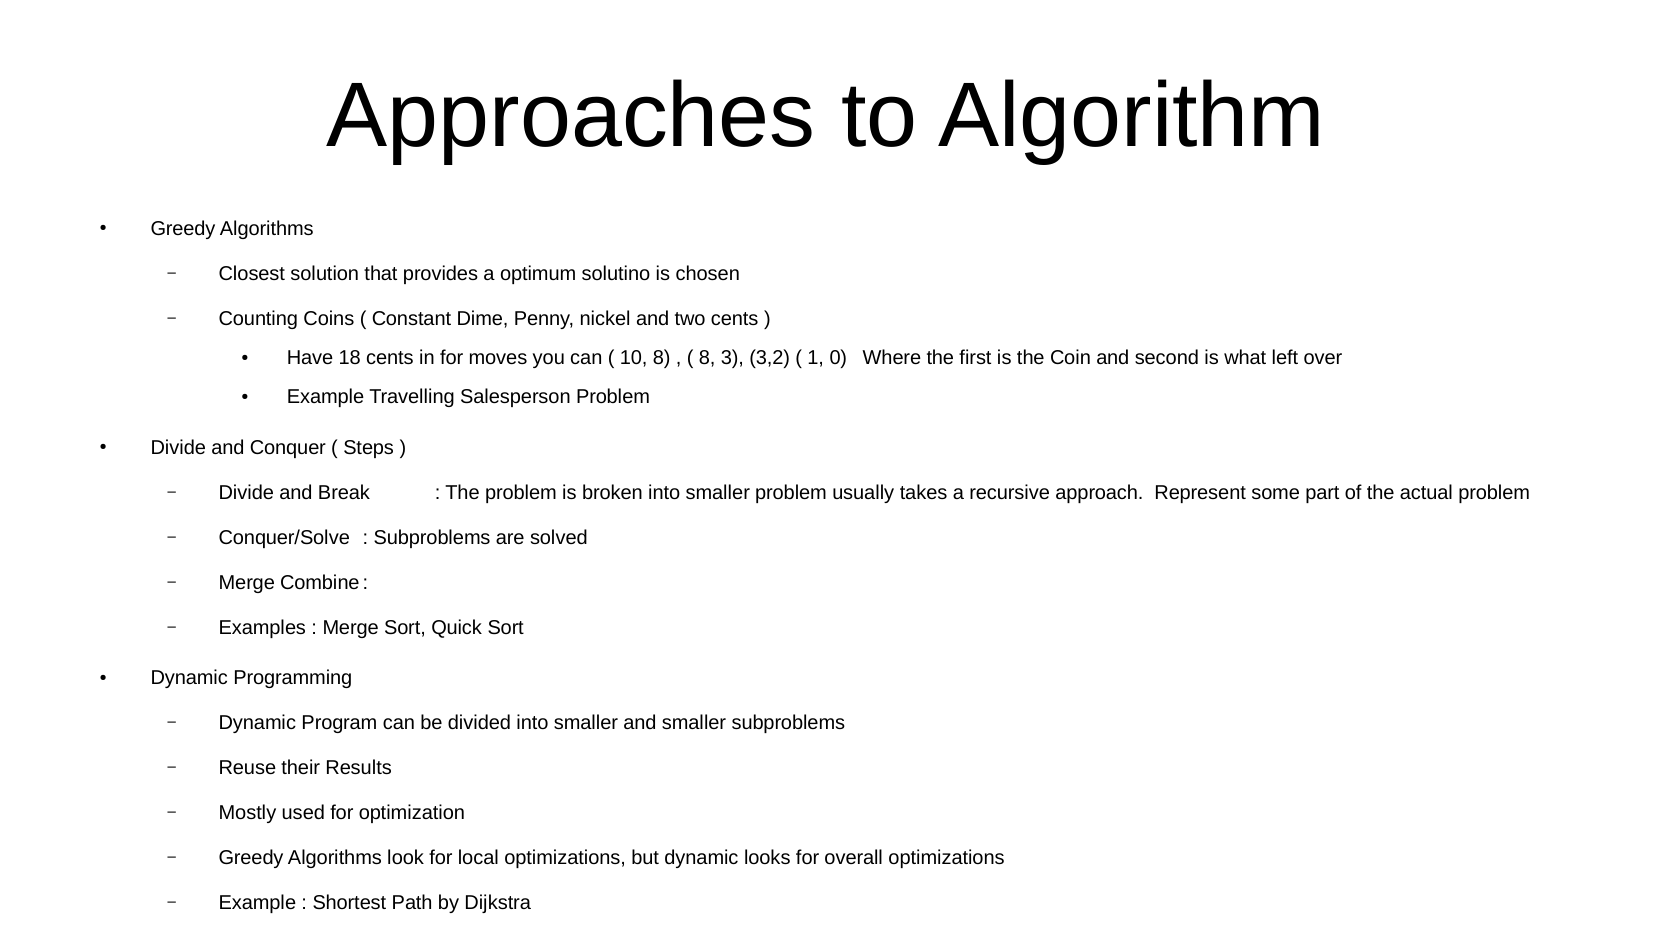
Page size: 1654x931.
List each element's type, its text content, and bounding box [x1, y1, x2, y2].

title Approaches to Algorithm [82, 37, 1571, 193]
list Greedy Algorithms Closest solution that provides a optimum solutino is chosen Counting Coins ( Constant Dime, Penny, nickel and two cents ) Have 18 cents in for moves you can ( 10, 8) , ( 8, 3), (3,2) ( 1, 0) Where the first is the Coin and second is what left over Example Travelling Salesperson Problem Divide and Conquer ( Steps ) Divide and Break : The problem is broken into smaller problem usually takes a recursive approach. Represent some part of the actual problem Conquer/Solve : Subproblems are solved Merge Combine : Examples : Merge Sort, Quick Sort Dynamic Programming Dynamic Program can be divided into smaller and smaller subproblems Reuse their Results Mostly used for optimization Greedy Algorithms look for local optimizations, but dynamic looks for overall optimizations Example : Shortest Path by Dijkstra [82, 217, 1621, 916]
